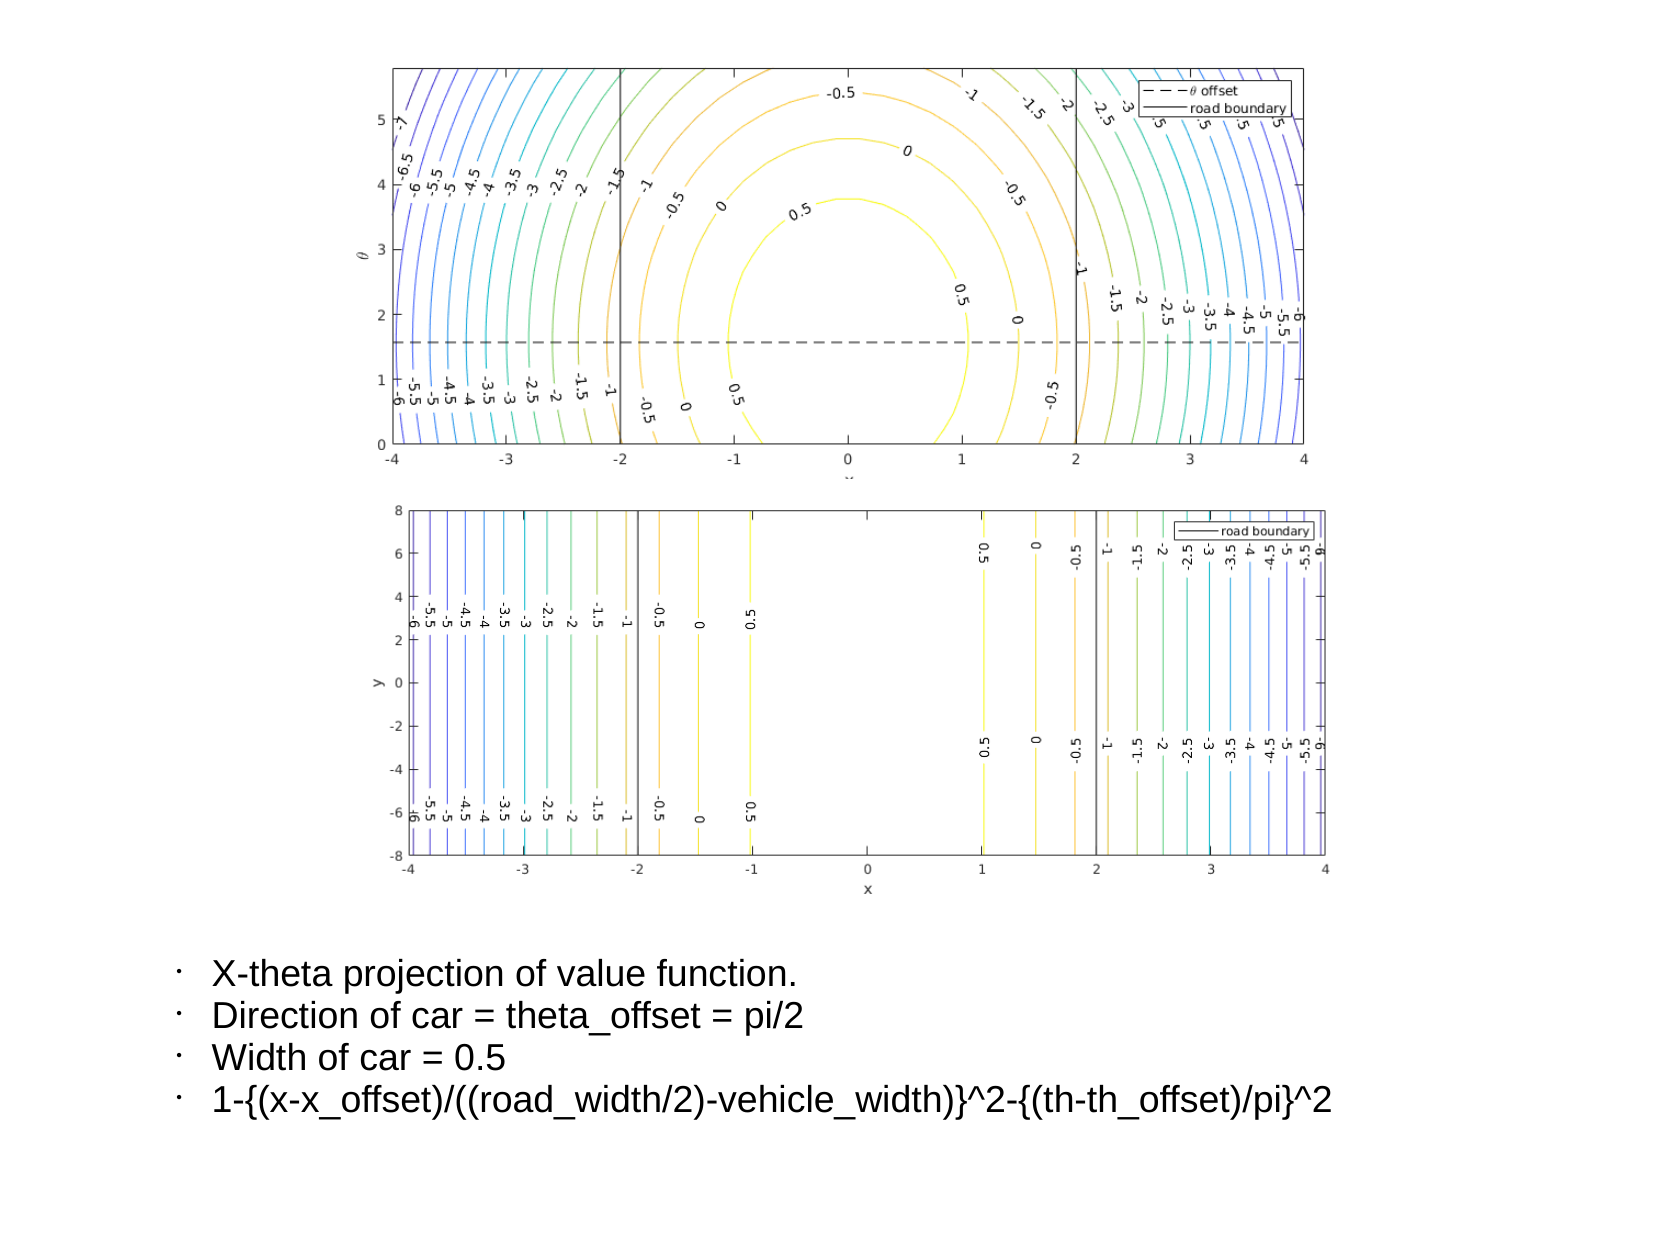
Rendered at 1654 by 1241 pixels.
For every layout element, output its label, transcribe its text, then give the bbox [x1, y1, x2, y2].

picture [240, 34, 1438, 902]
text_box X-theta projection of value function. Direction of car = theta_offset = pi/2 Width of car = 0.5 1-{(x-x_offset)/((road_width/2)-vehicle_width)}^2-{(th-th_offset)/pi}^2 [161, 945, 1441, 1171]
